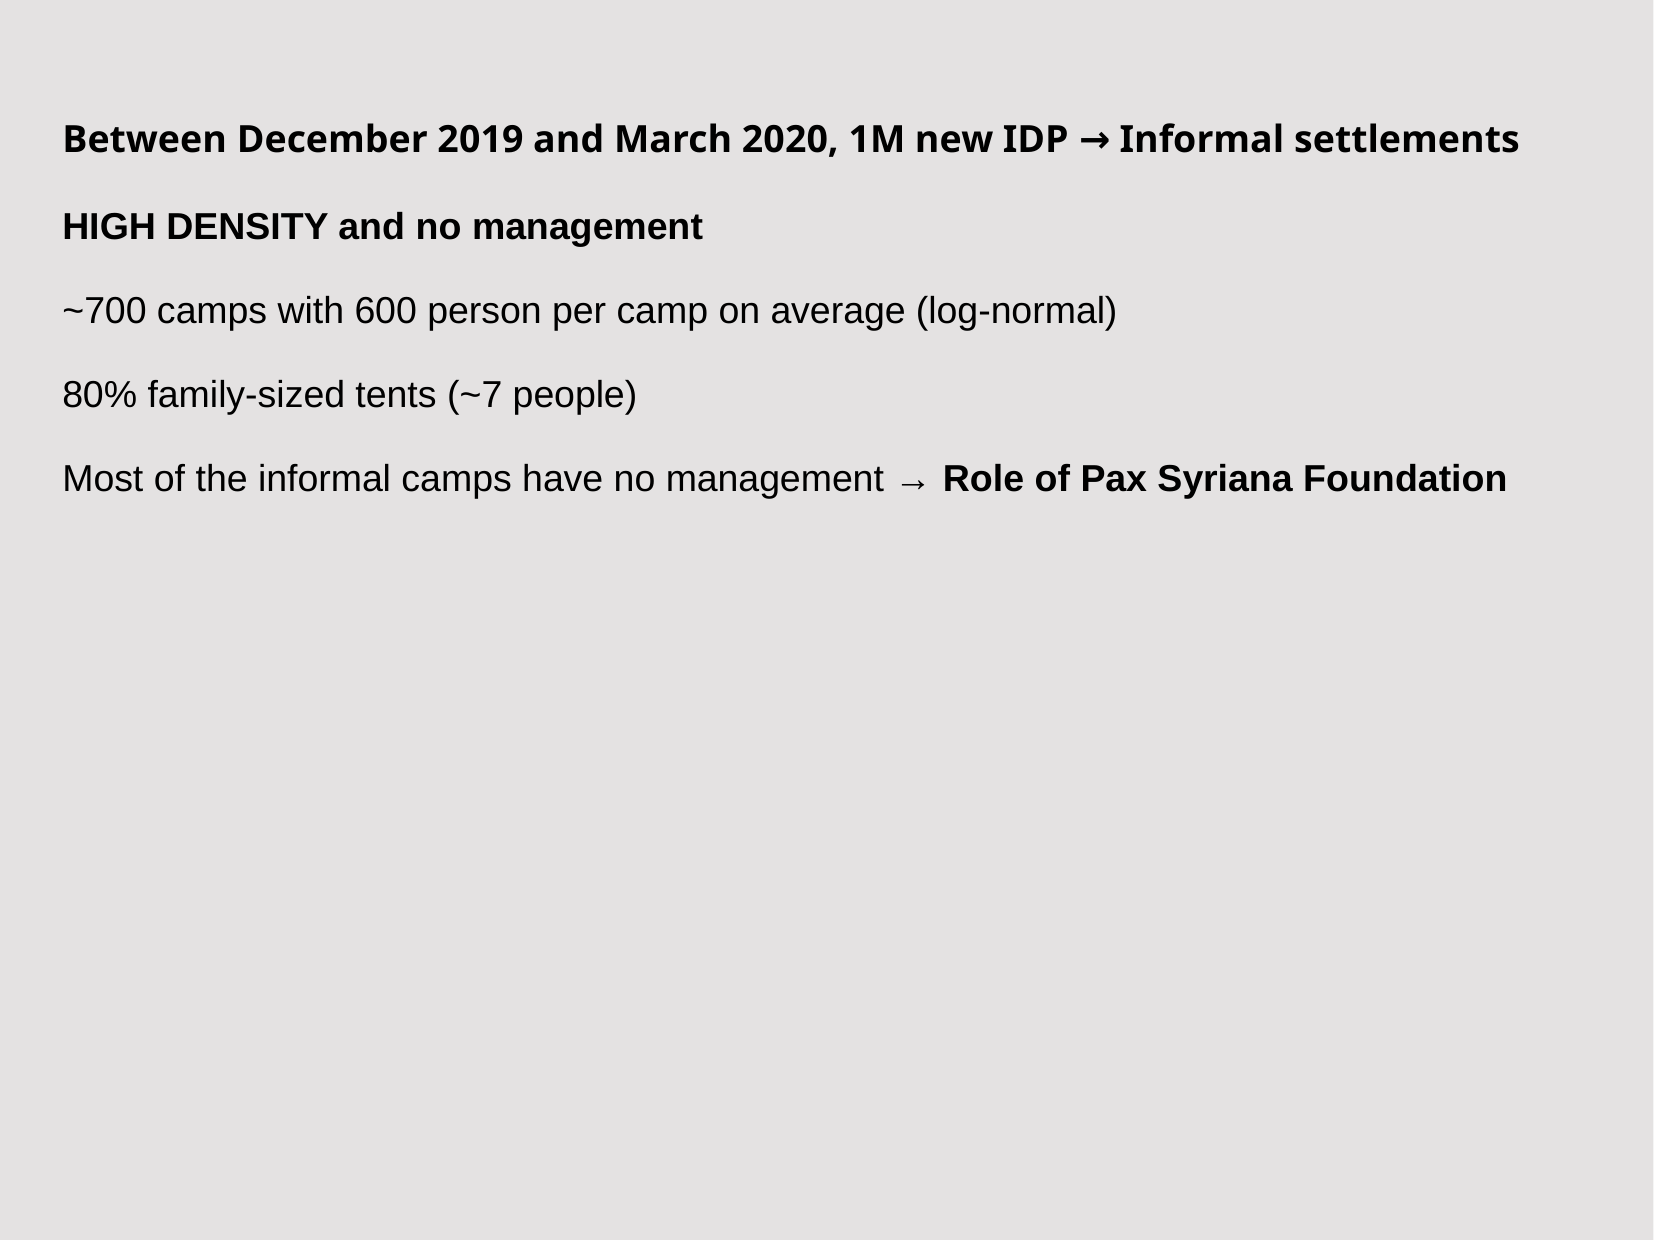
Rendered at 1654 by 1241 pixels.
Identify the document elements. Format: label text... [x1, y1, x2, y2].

text_box Between December 2019 and March 2020, 1M new IDP → Informal settlements HIGH DENSITY and no management ~700 camps with 600 person per camp on average (log-normal) 80% family-sized tents (~7 people) Most of the informal camps have no management → Role of Pax Syriana Foundation [47, 62, 1583, 661]
